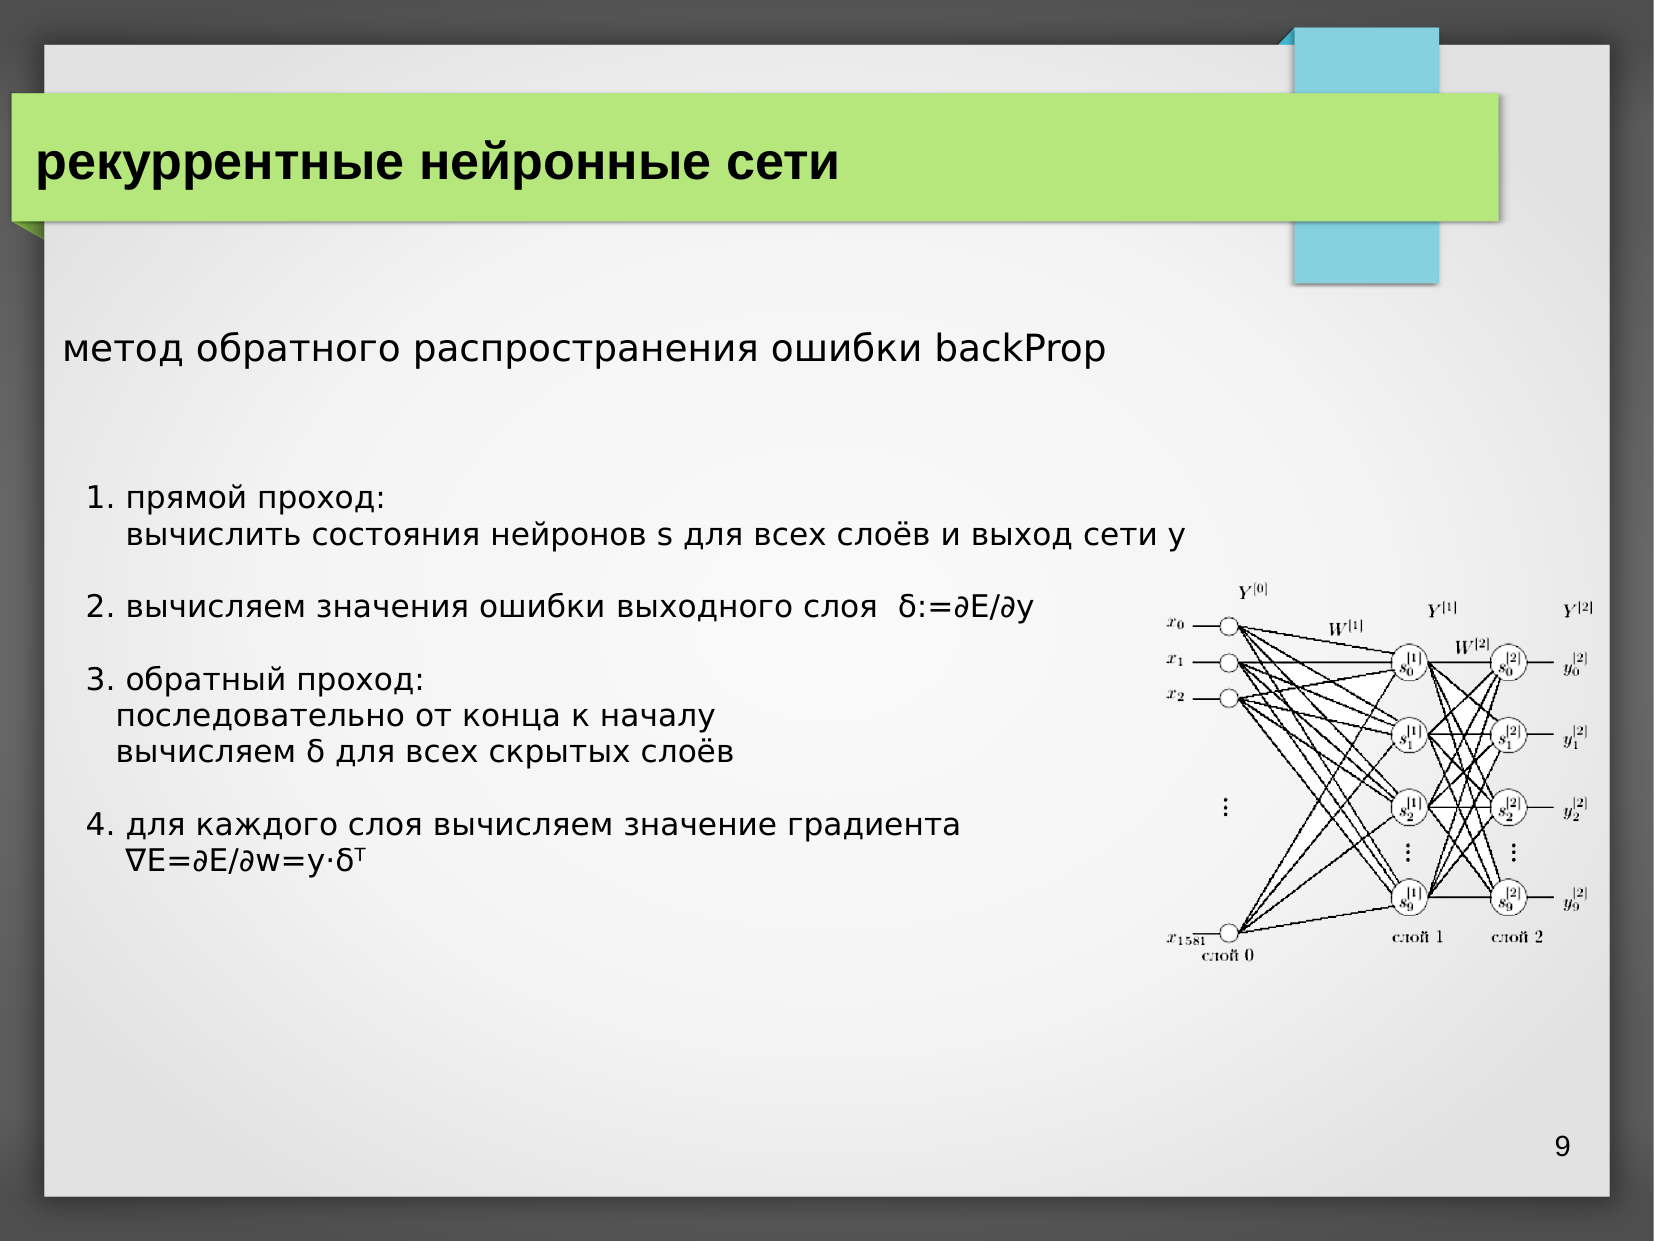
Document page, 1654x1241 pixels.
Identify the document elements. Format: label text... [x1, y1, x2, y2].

text_box метод обратного распространения ошибки backProp [47, 318, 1470, 378]
picture [0, 0, 1654, 1241]
text_box 1. прямой проход: вычислить состояния нейронов s для всех слоёв и выход сети y 2. вычисляем значения ошибки выходного слоя δ:=∂E/∂y 3. обратный проход: последовательно от конца к началу вычисляем δ для всех скрытых слоёв 4. для каждого слоя вычисляем значение градиента ∇E=∂E/∂w=y⋅δT [70, 472, 1205, 923]
title рекуррентные нейронные сети [35, 121, 1489, 201]
